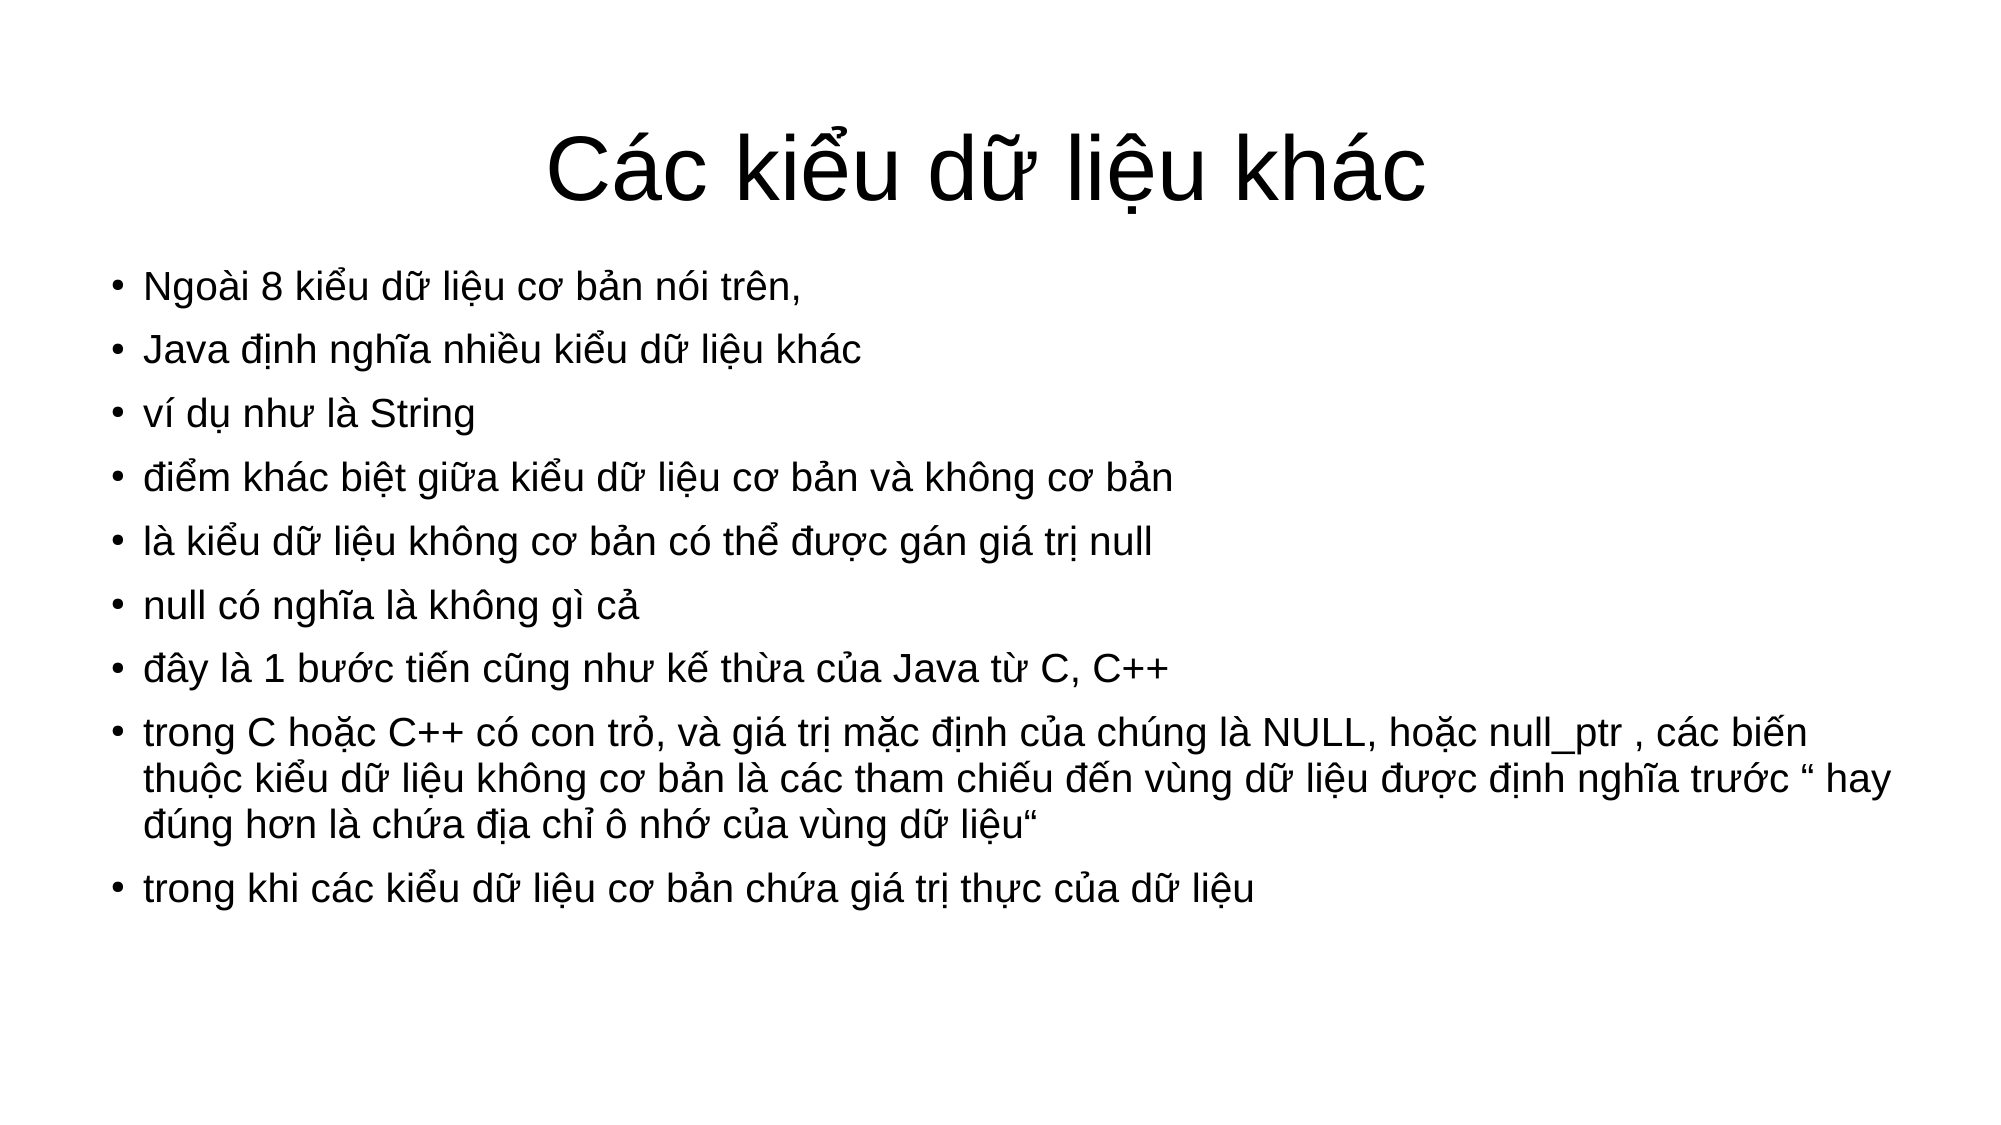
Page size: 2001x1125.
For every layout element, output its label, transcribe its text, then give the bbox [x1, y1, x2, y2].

list Ngoài 8 kiểu dữ liệu cơ bản nói trên, Java định nghĩa nhiều kiểu dữ liệu khác ví dụ như là String điểm khác biệt giữa kiểu dữ liệu cơ bản và không cơ bản là kiểu dữ liệu không cơ bản có thể được gán giá trị null null có nghĩa là không gì cả đây là 1 bước tiến cũng như kế thừa của Java từ C, C++ trong C hoặc C++ có con trỏ, và giá trị mặc định của chúng là NULL, hoặc null_ptr , các biến thuộc kiểu dữ liệu không cơ bản là các tham chiếu đến vùng dữ liệu được định nghĩa trước “ hay đúng hơn là chứa địa chỉ ô nhớ của vùng dữ liệu“ trong khi các kiểu dữ liệu cơ bản chứa giá trị thực của dữ liệu [99, 263, 1900, 916]
title Các kiểu dữ liệu khác [137, 74, 1863, 263]
